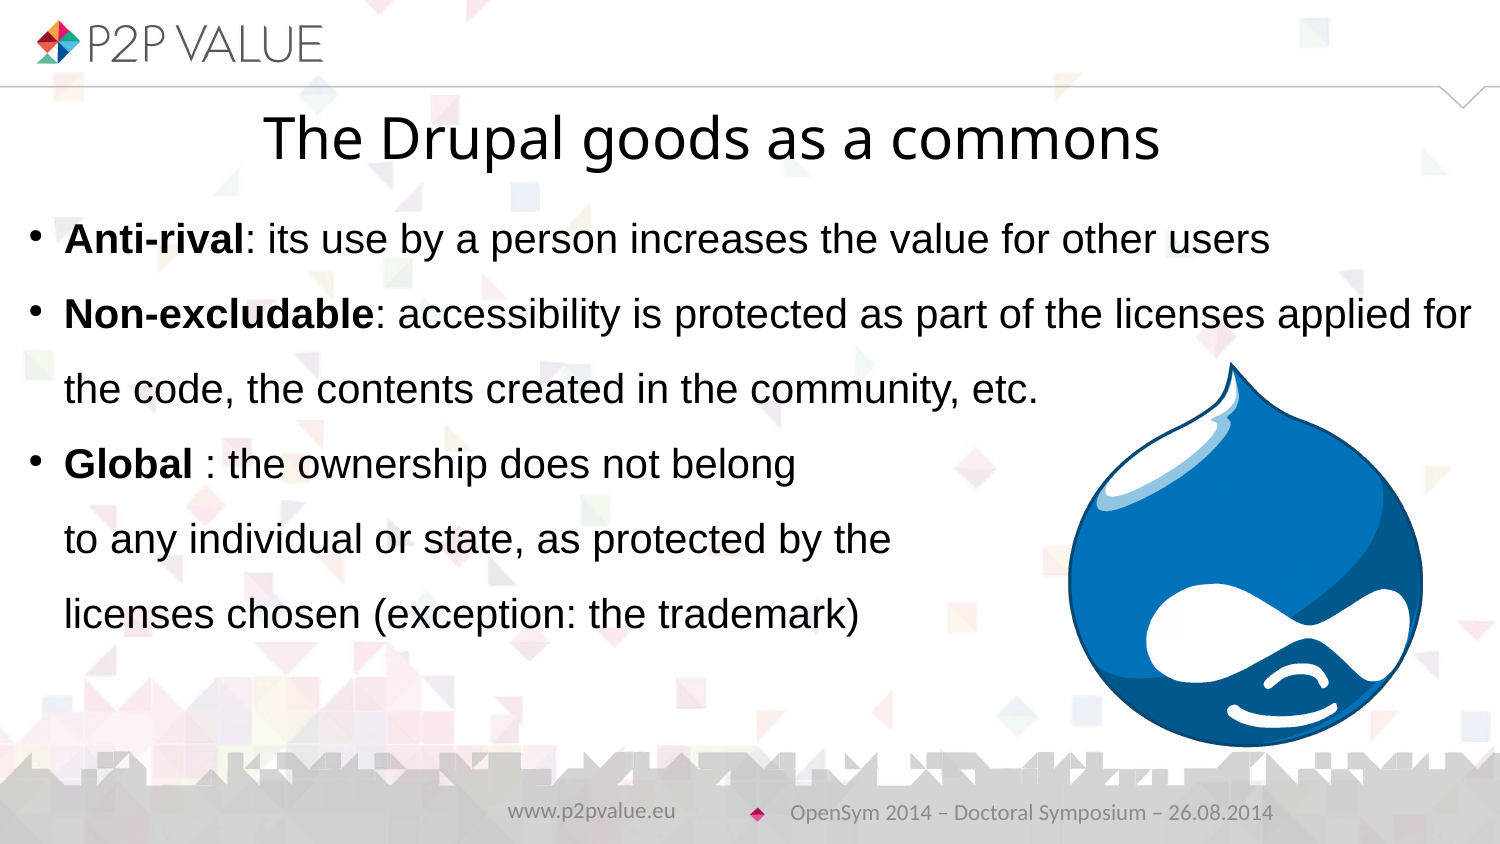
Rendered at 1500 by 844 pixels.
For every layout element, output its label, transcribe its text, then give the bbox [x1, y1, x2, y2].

subtitle Anti-rival: its use by a person increases the value for other users Non-excludable: accessibility is protected as part of the licenses applied for the code, the contents created in the community, etc. Global : the ownership does not belong to any individual or state, as protected by the licenses chosen (exception: the trademark) [15, 180, 1496, 736]
picture [0, 0, 1500, 844]
text_box www.p2pvalue.eu [501, 789, 720, 829]
text_box OpenSym 2014 – Doctoral Symposium – 26.08.2014 [777, 788, 1470, 834]
title The Drupal goods as a commons [60, 92, 1366, 180]
